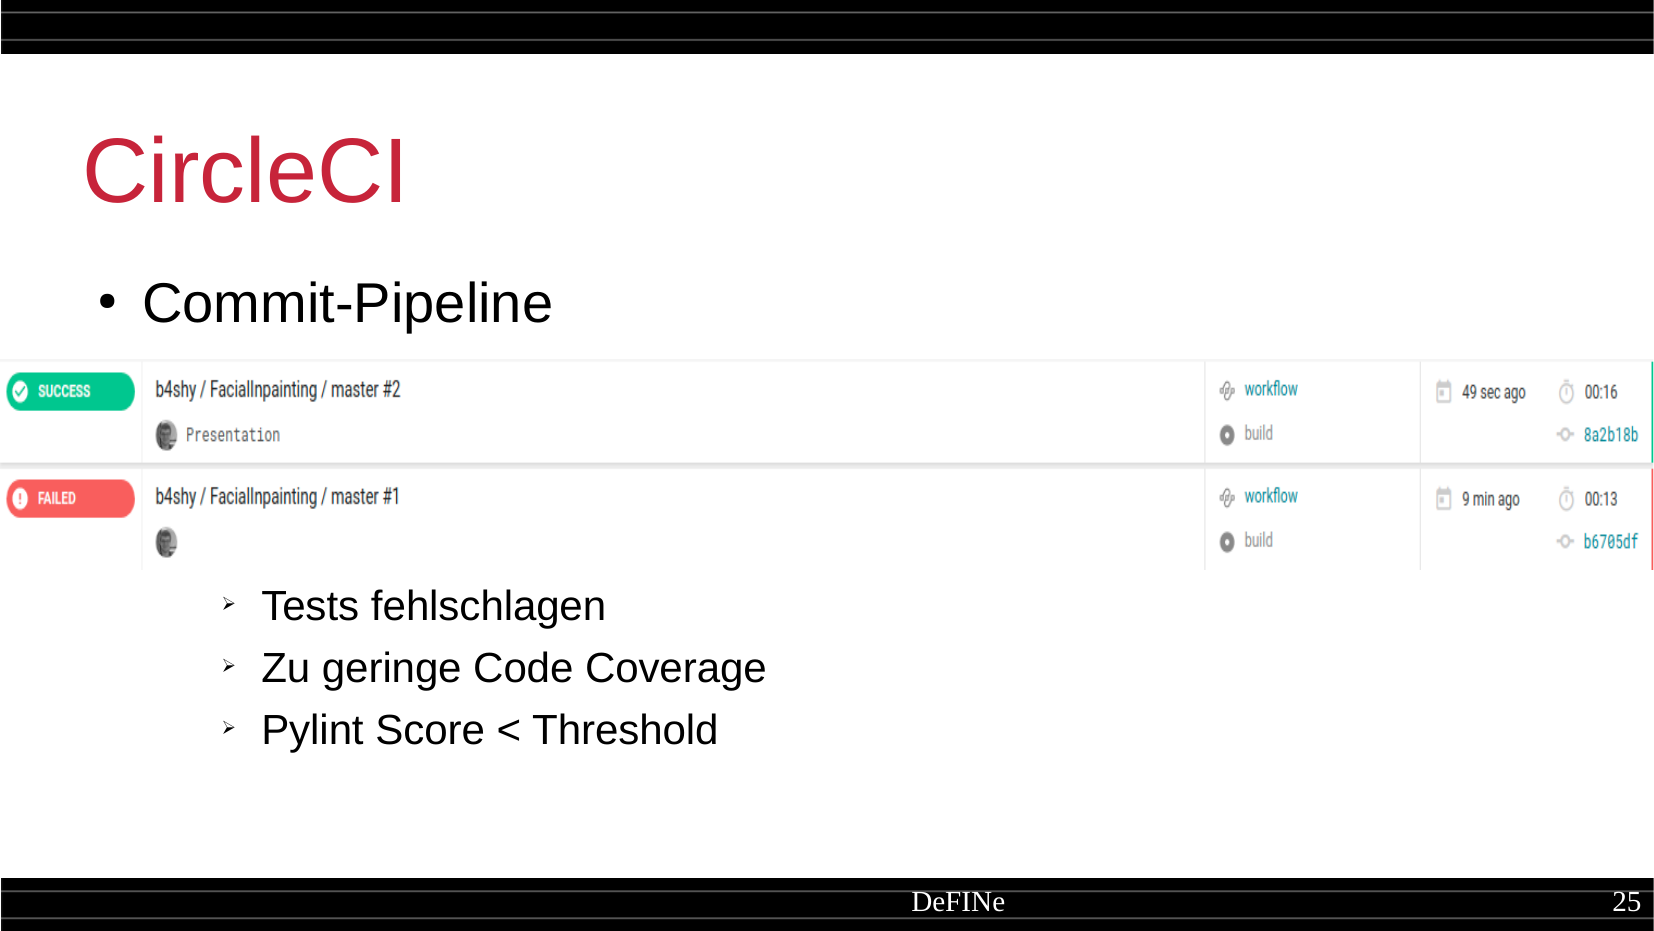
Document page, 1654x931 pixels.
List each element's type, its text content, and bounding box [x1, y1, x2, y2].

list Commit-Pipeline Eingebunden in GitHub Commit schlägt fehl, wenn: PEP8 Syntaxfehler Tests fehlschlagen Zu geringe Code Coverage Pylint Score < Threshold [82, 571, 1571, 758]
picture [0, 359, 1654, 571]
title CircleCI [82, 92, 1571, 249]
list Commit-Pipeline Eingebunden in GitHub Commit schlägt fehl, wenn: PEP8 Syntaxfehler Tests fehlschlagen Zu geringe Code Coverage Pylint Score < Threshold [82, 271, 1571, 359]
picture [1, 0, 1654, 54]
picture [1, 878, 1654, 931]
